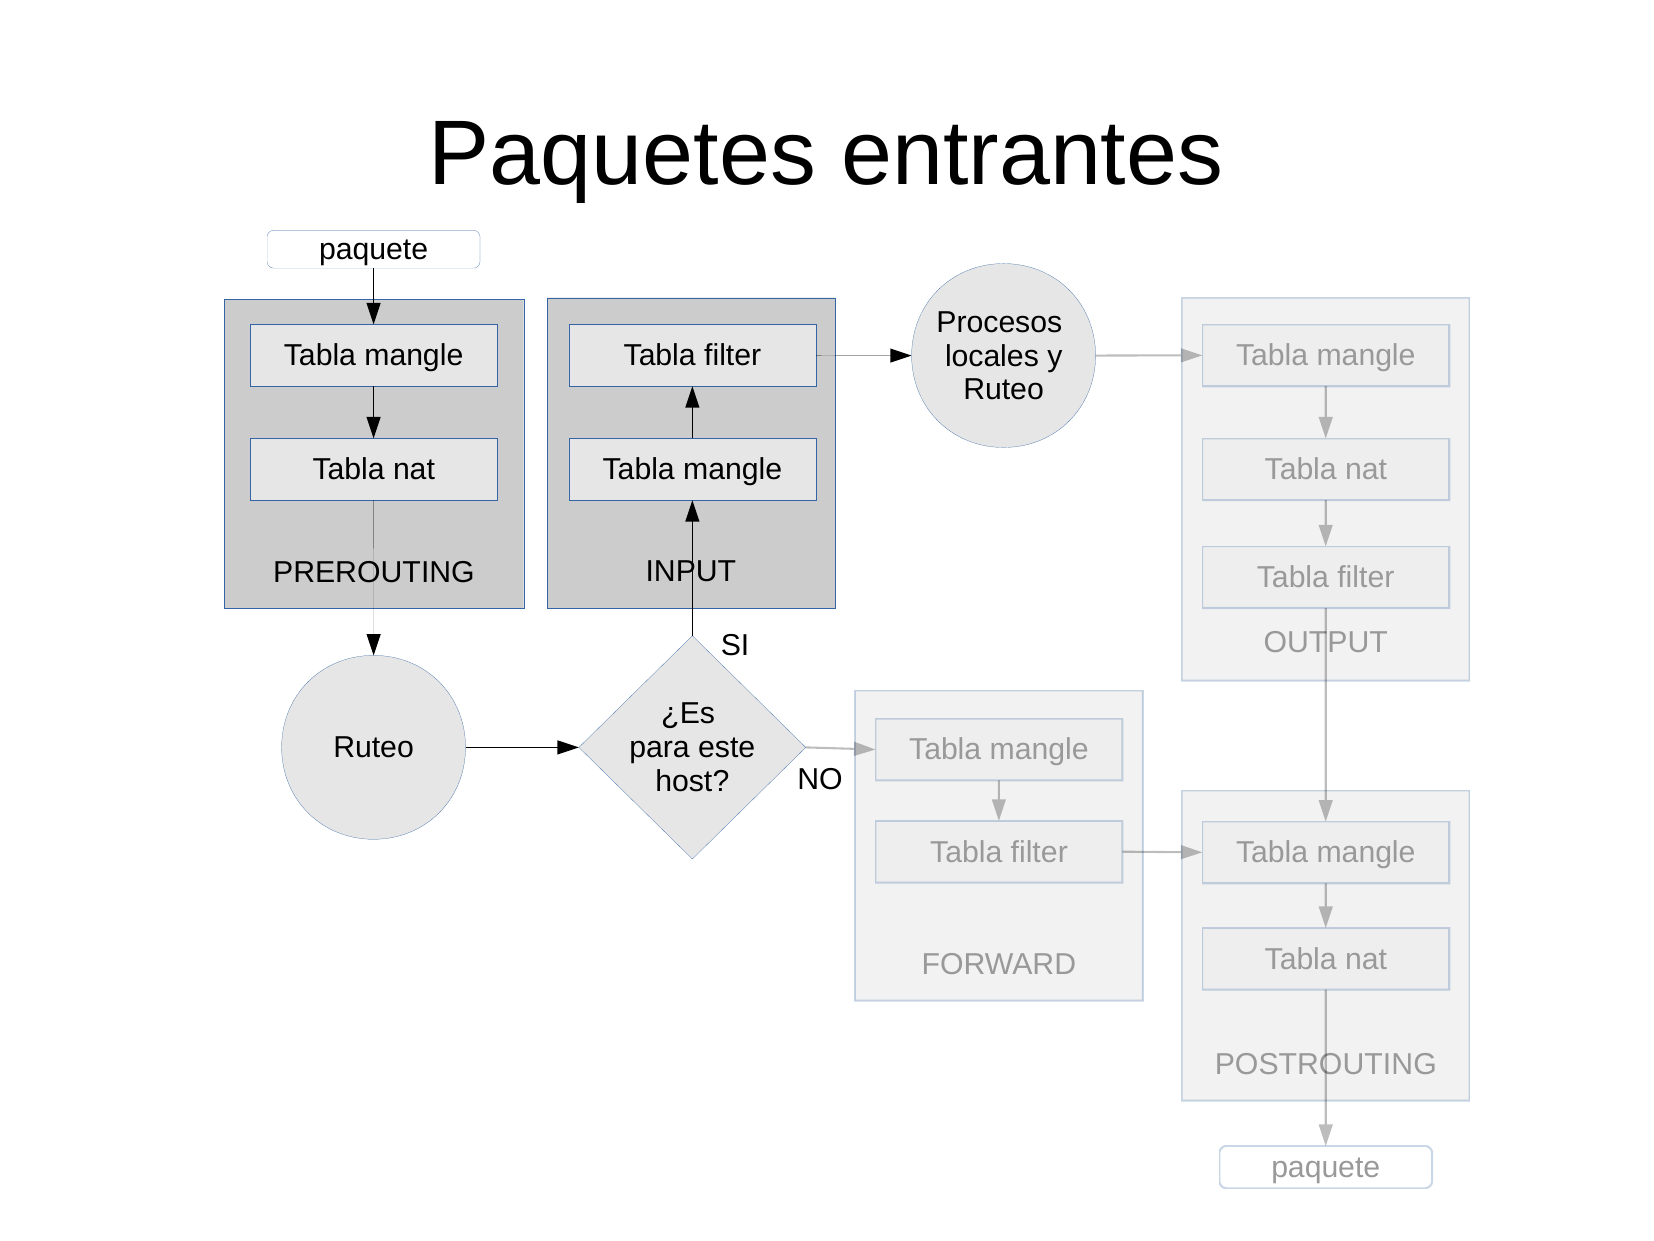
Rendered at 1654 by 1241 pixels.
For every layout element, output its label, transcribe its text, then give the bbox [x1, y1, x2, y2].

picture [224, 230, 1470, 1189]
title Paquetes entrantes [82, 49, 1571, 257]
